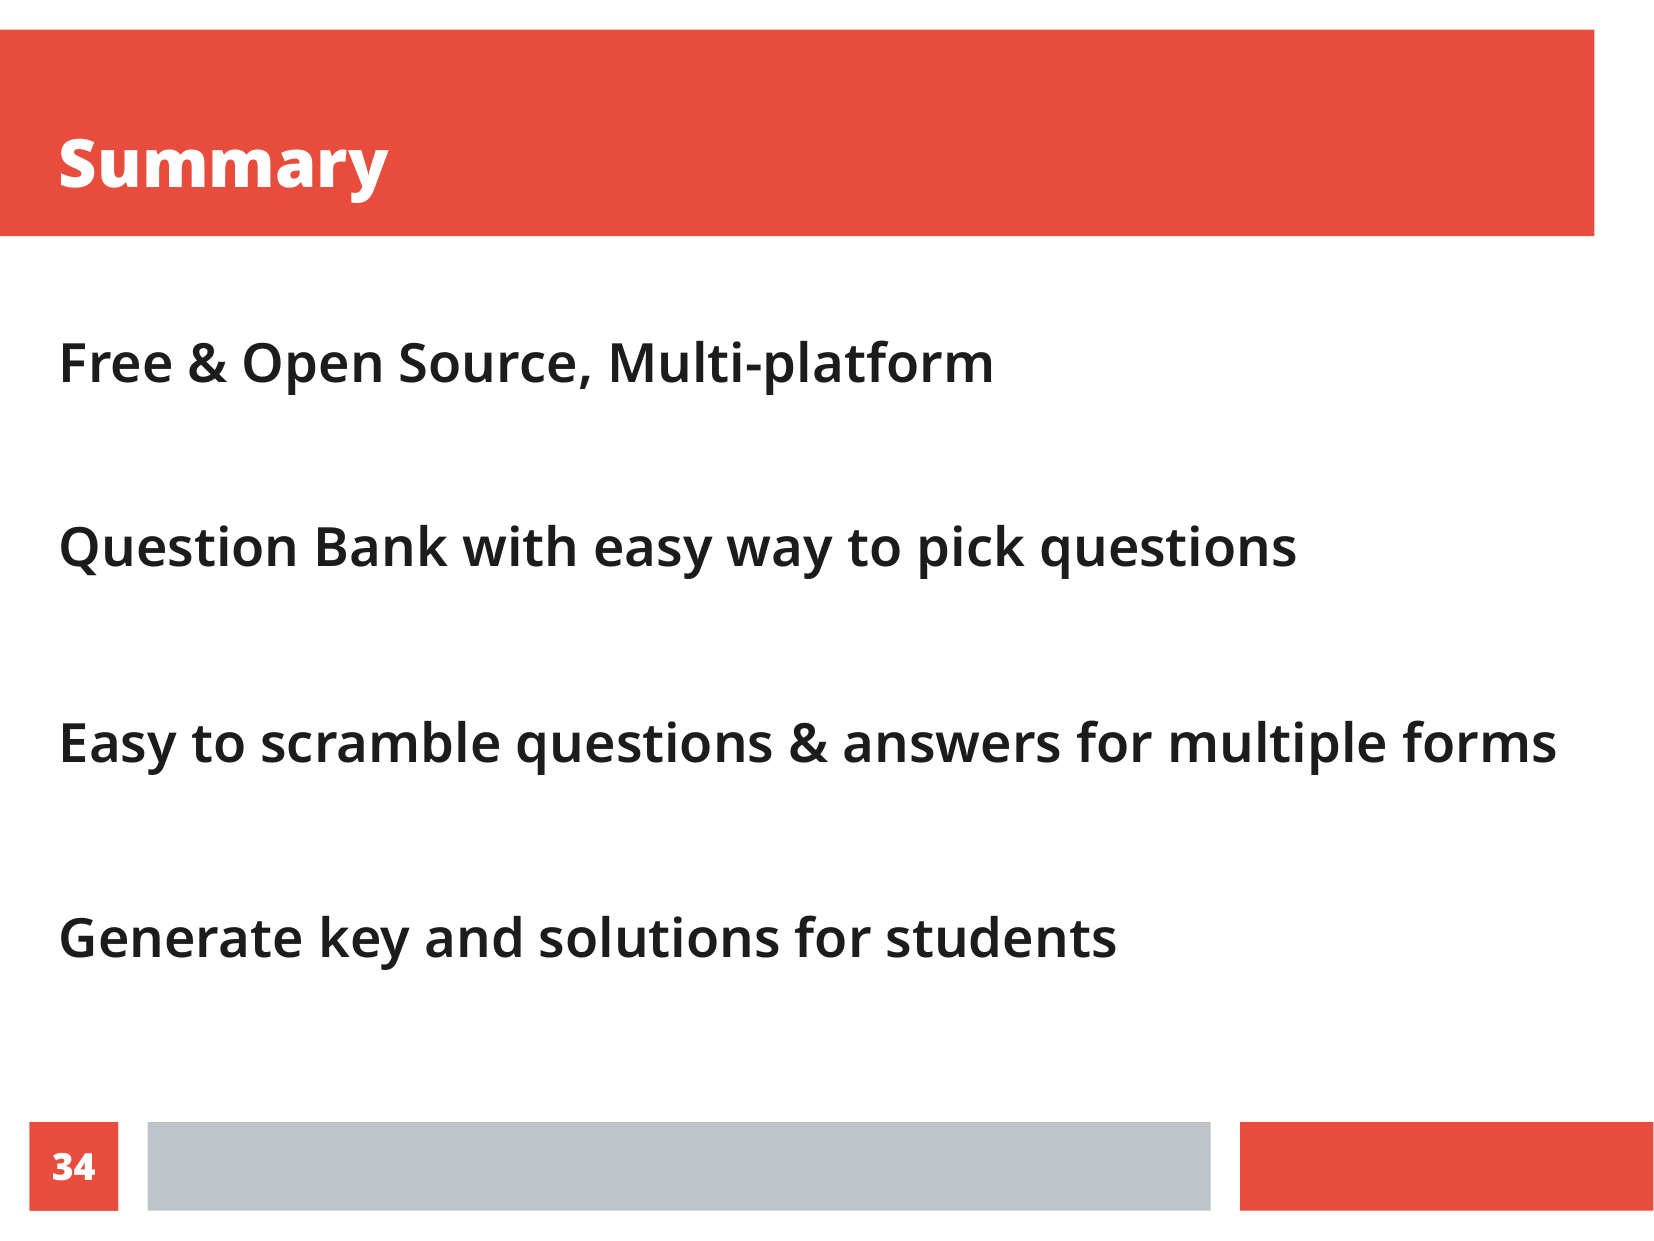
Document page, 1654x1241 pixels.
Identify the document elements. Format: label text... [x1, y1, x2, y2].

list Free & Open Source, Multi-platform Question Bank with easy way to pick questions Easy to scramble questions & answers for multiple forms Generate key and solutions for students [59, 324, 1565, 1093]
title Summary [59, 59, 1595, 207]
